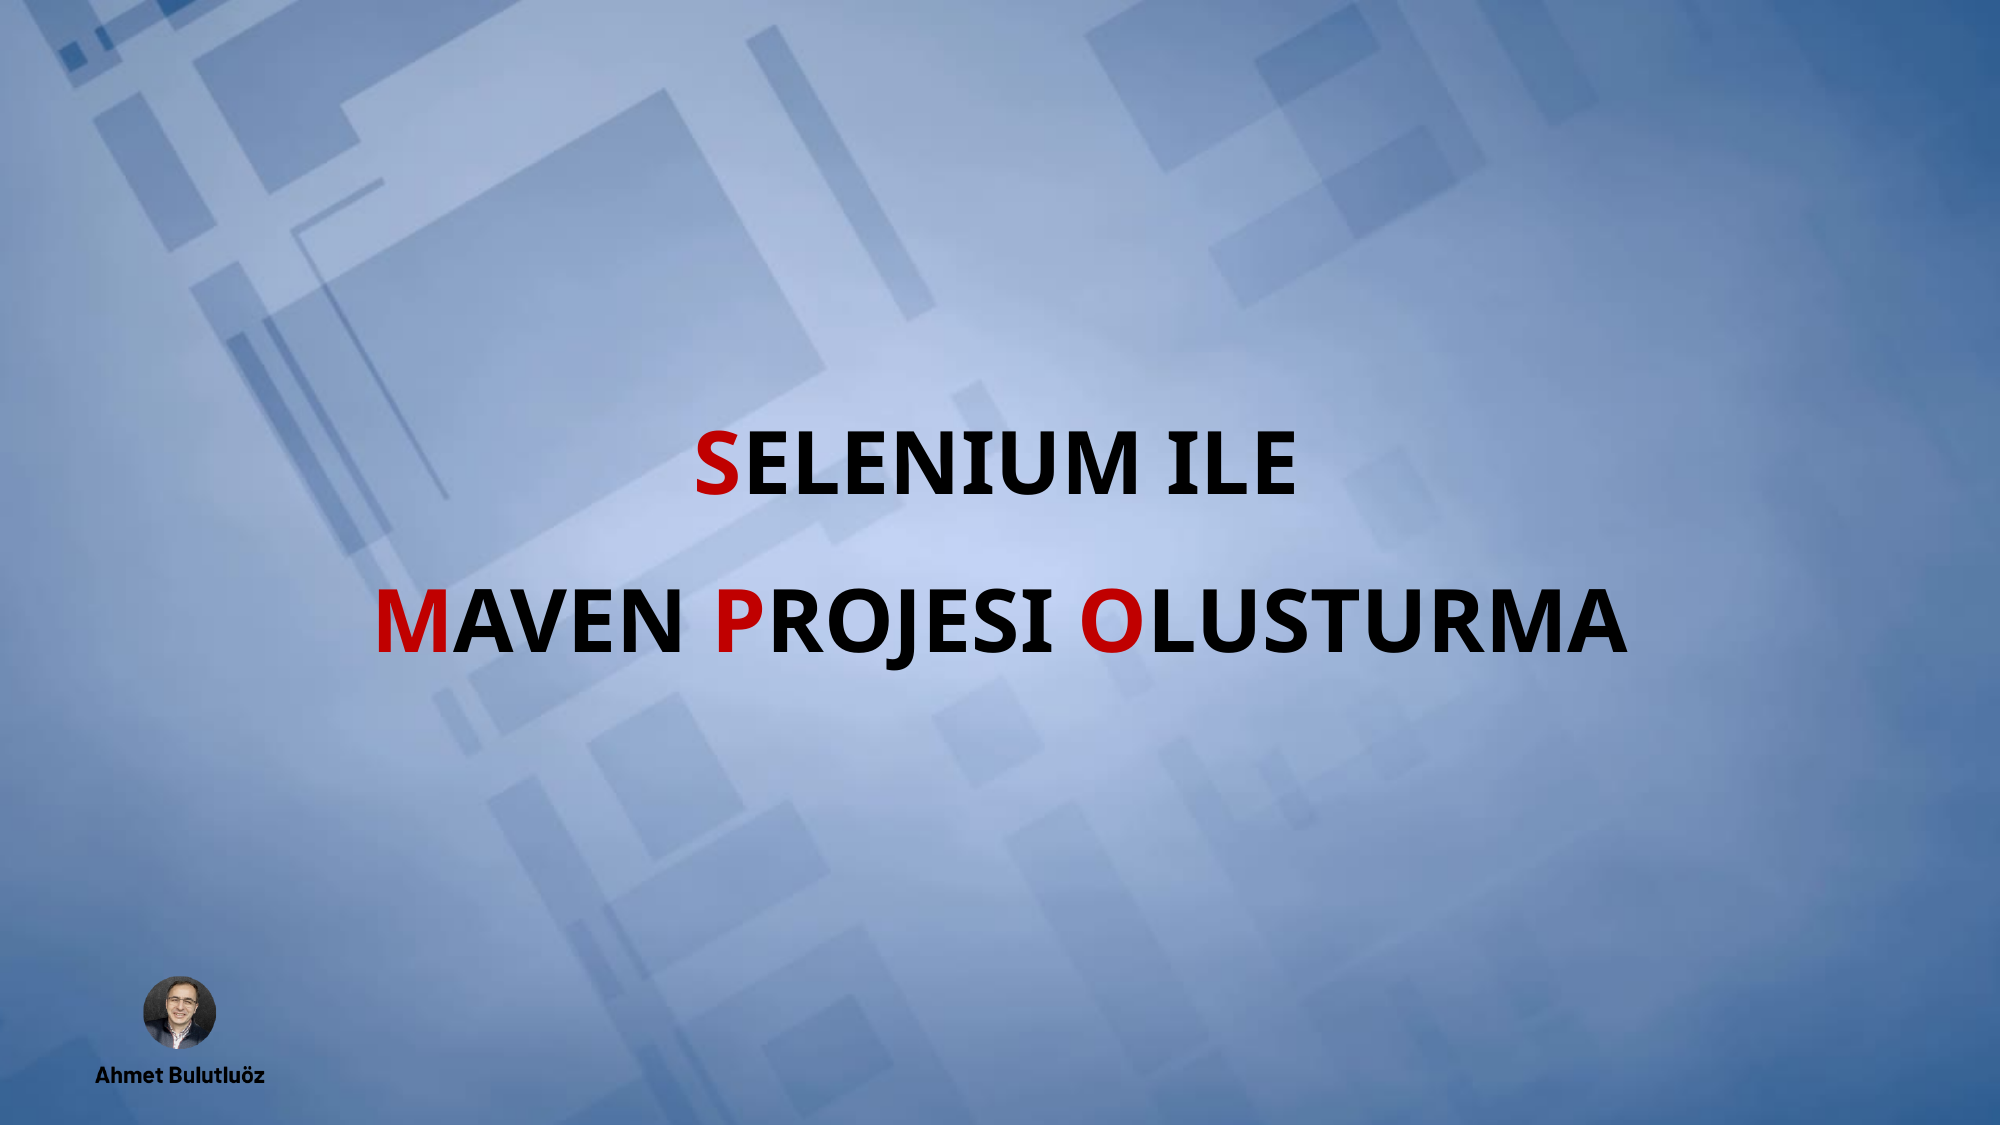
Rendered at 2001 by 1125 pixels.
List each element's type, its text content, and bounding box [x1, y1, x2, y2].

title Selenium ile Maven projesi olusturma [346, 346, 1654, 683]
picture [0, 0, 2000, 1125]
